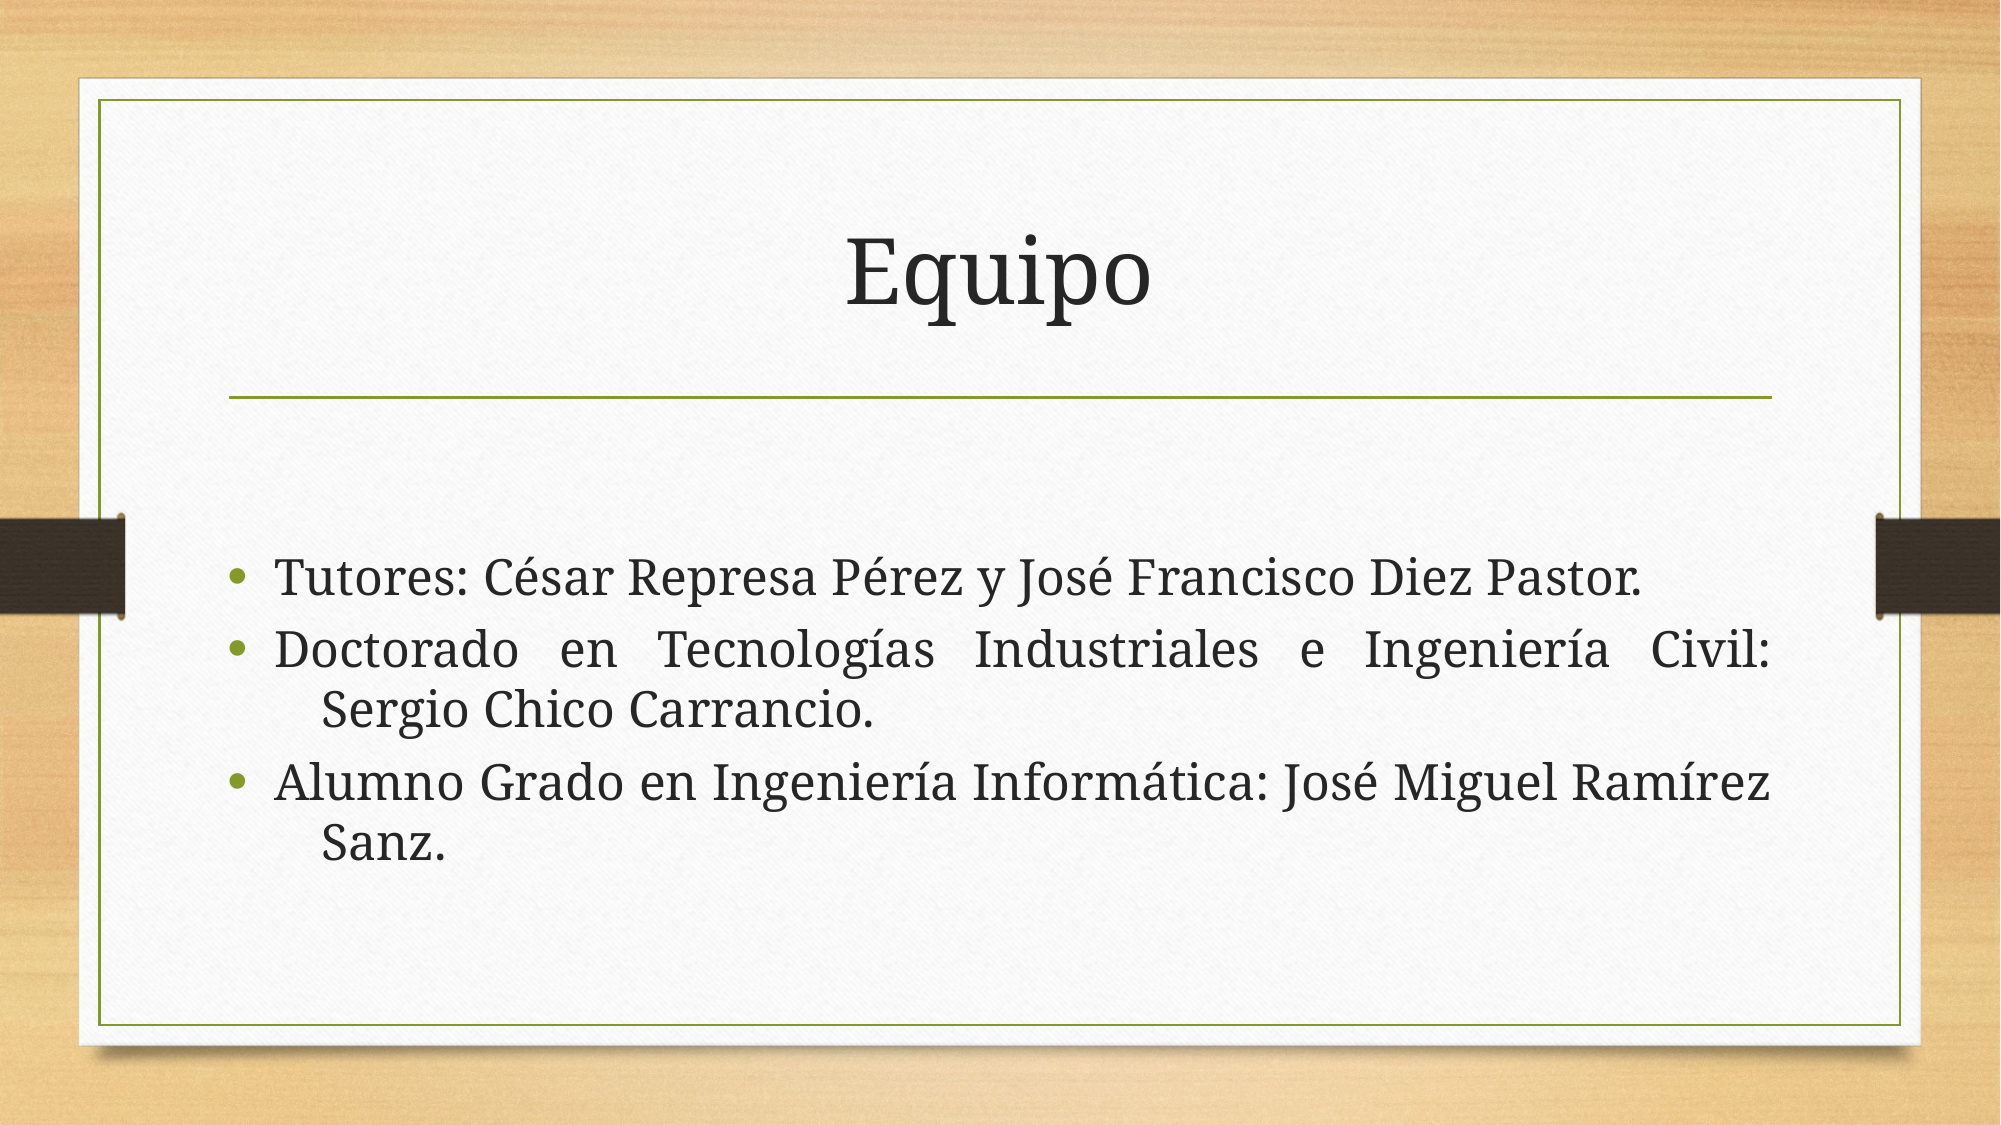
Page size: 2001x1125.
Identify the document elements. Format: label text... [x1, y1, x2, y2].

title Equipo [212, 161, 1788, 376]
list Tutores: César Represa Pérez y José Francisco Diez Pastor. Doctorado en Tecnologías Industriales e Ingeniería Civil: Sergio Chico Carrancio. Alumno Grado en Ingeniería Informática: José Miguel Ramírez Sanz. [212, 537, 1788, 1083]
